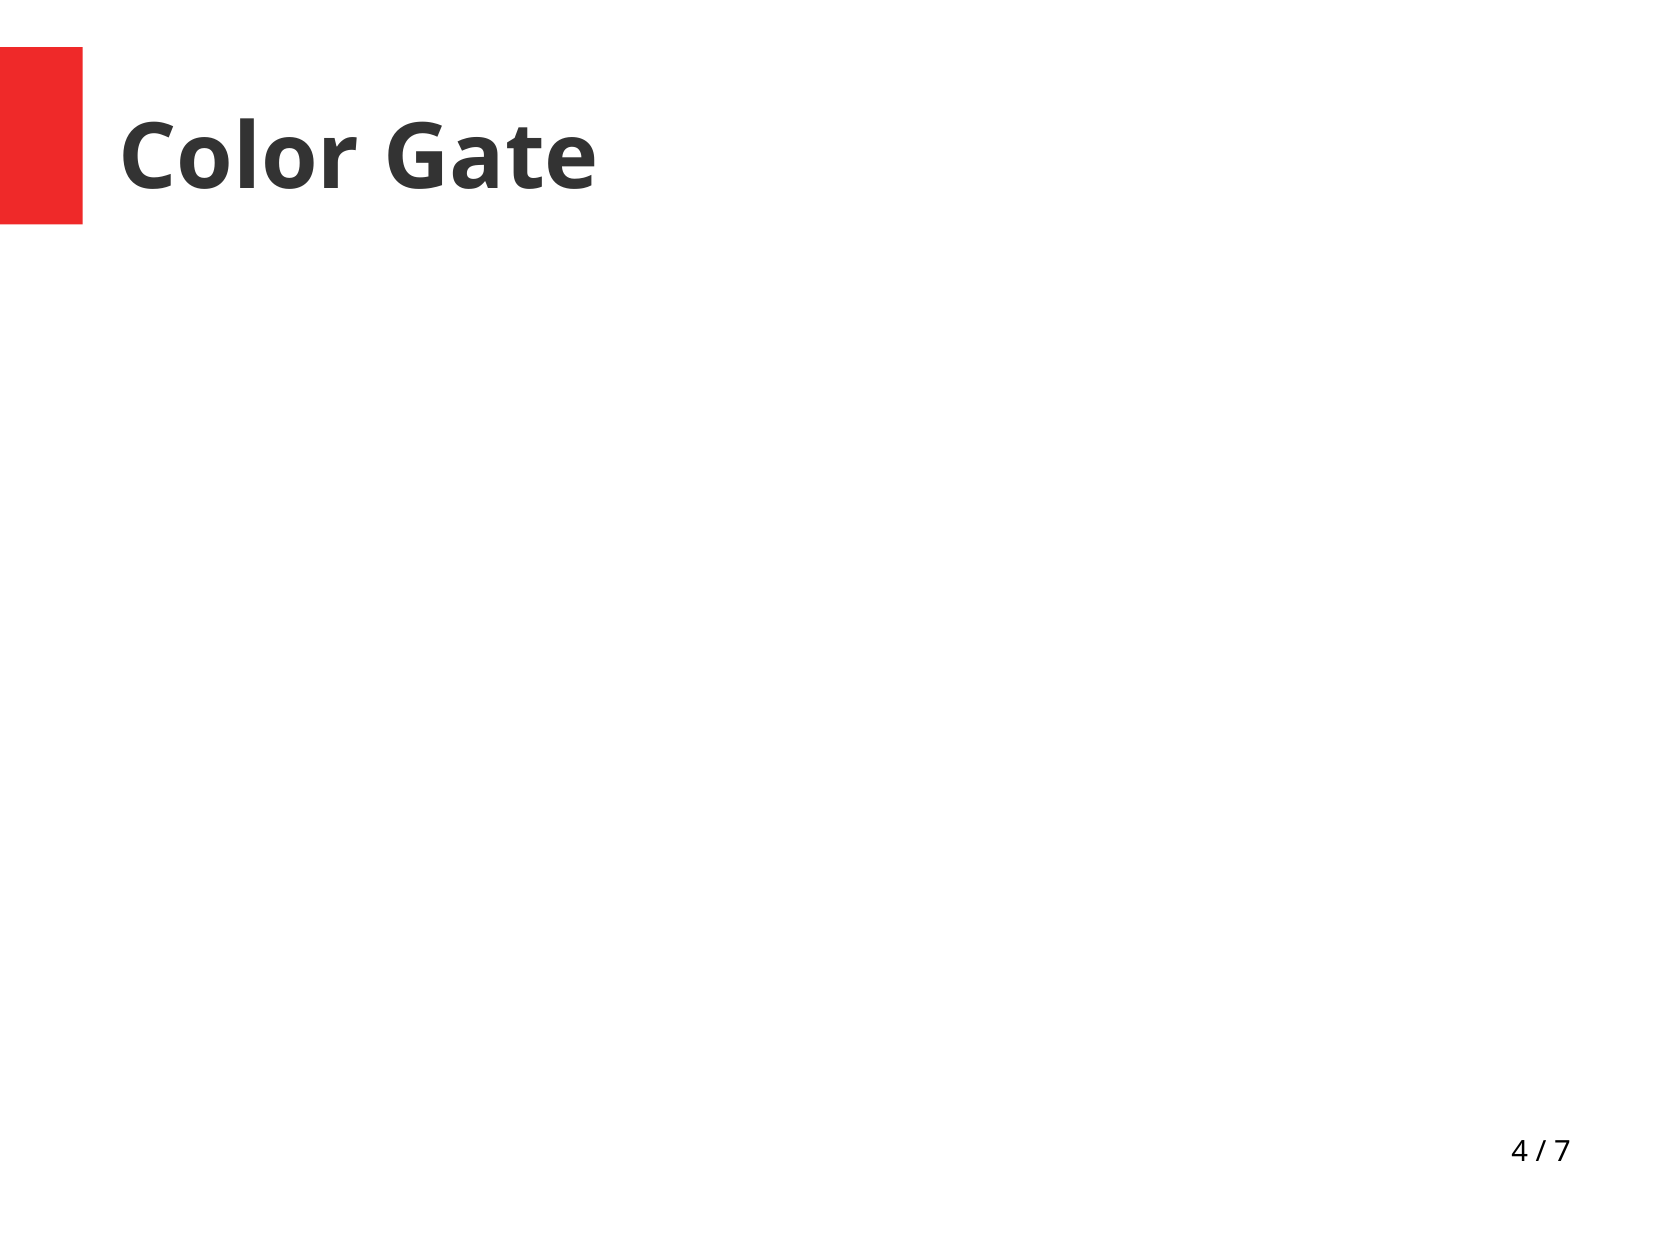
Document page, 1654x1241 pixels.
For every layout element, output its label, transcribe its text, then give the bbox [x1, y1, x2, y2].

title Color Gate [118, 49, 1571, 257]
